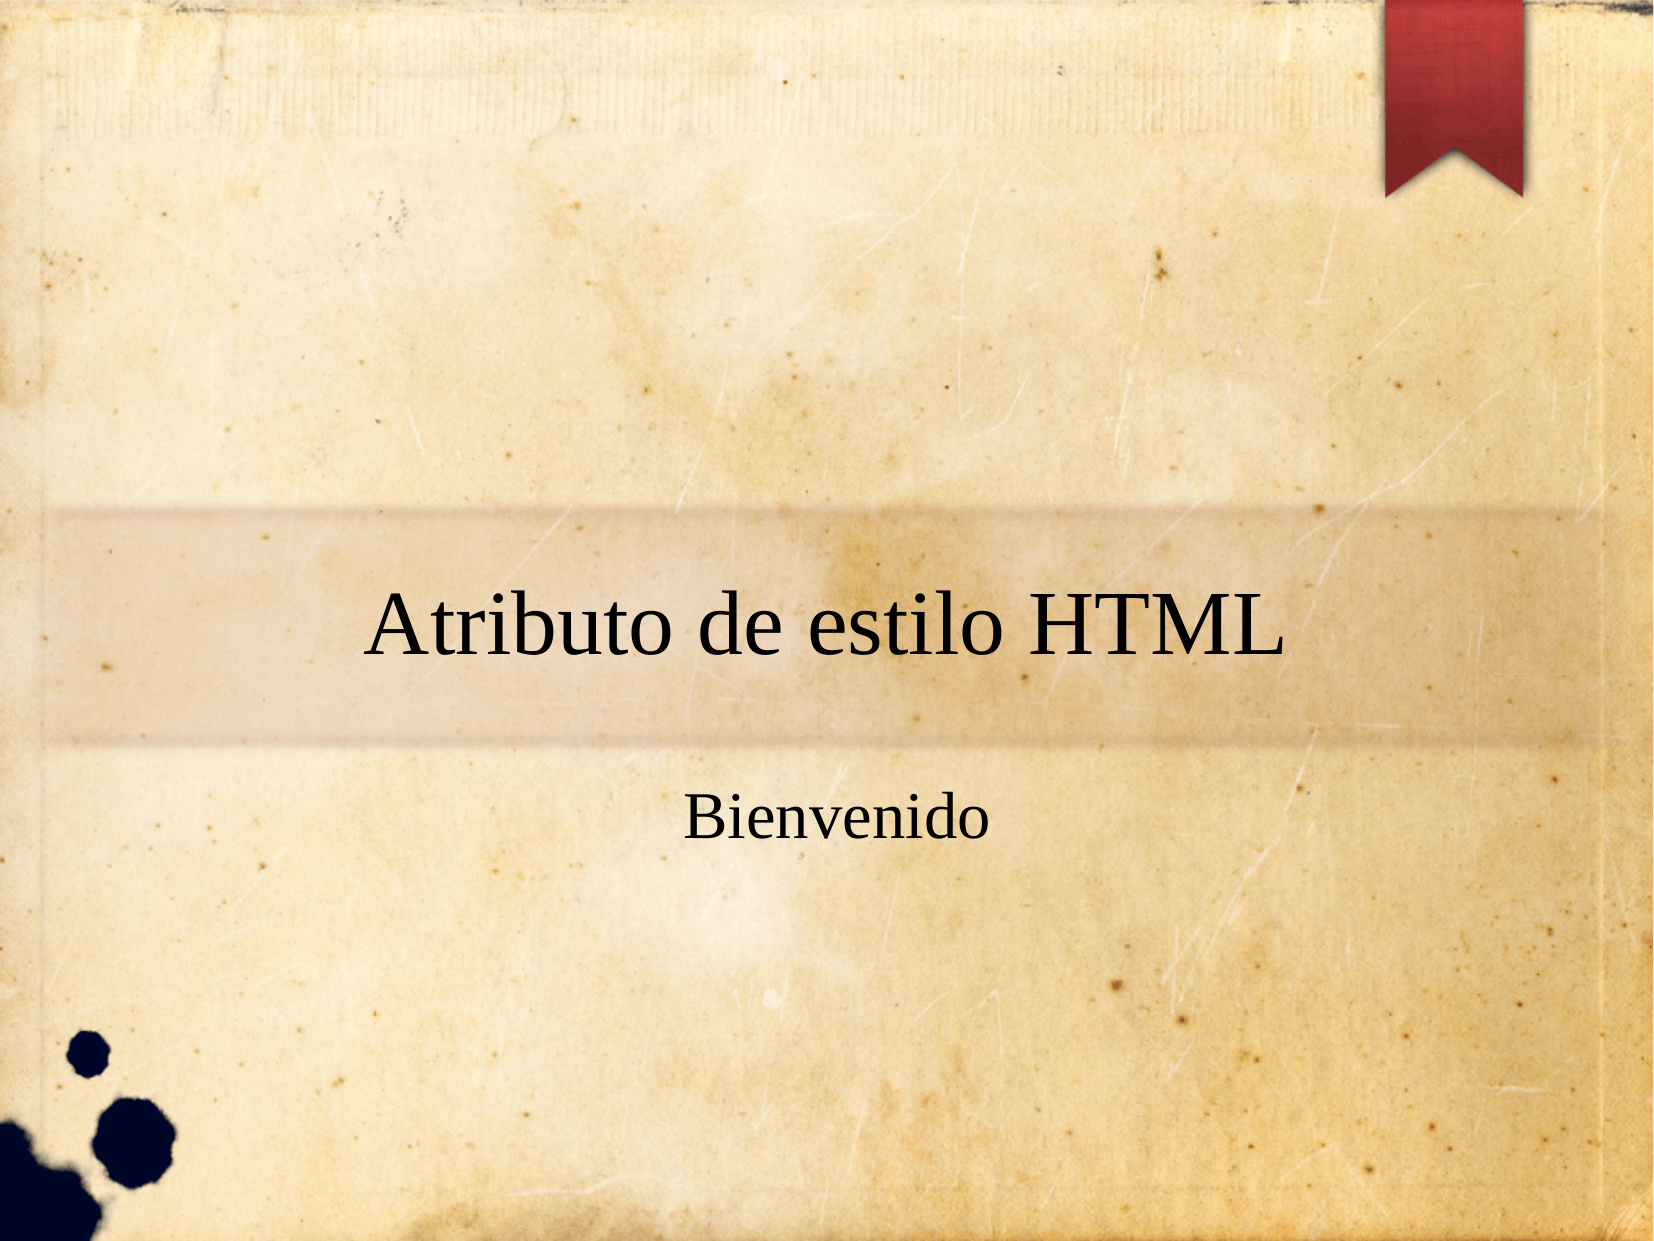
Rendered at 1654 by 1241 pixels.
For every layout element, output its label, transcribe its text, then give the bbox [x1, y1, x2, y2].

picture [0, 0, 1654, 1241]
list Bienvenido [82, 779, 1538, 1205]
title Atributo de estilo HTML [82, 519, 1571, 727]
